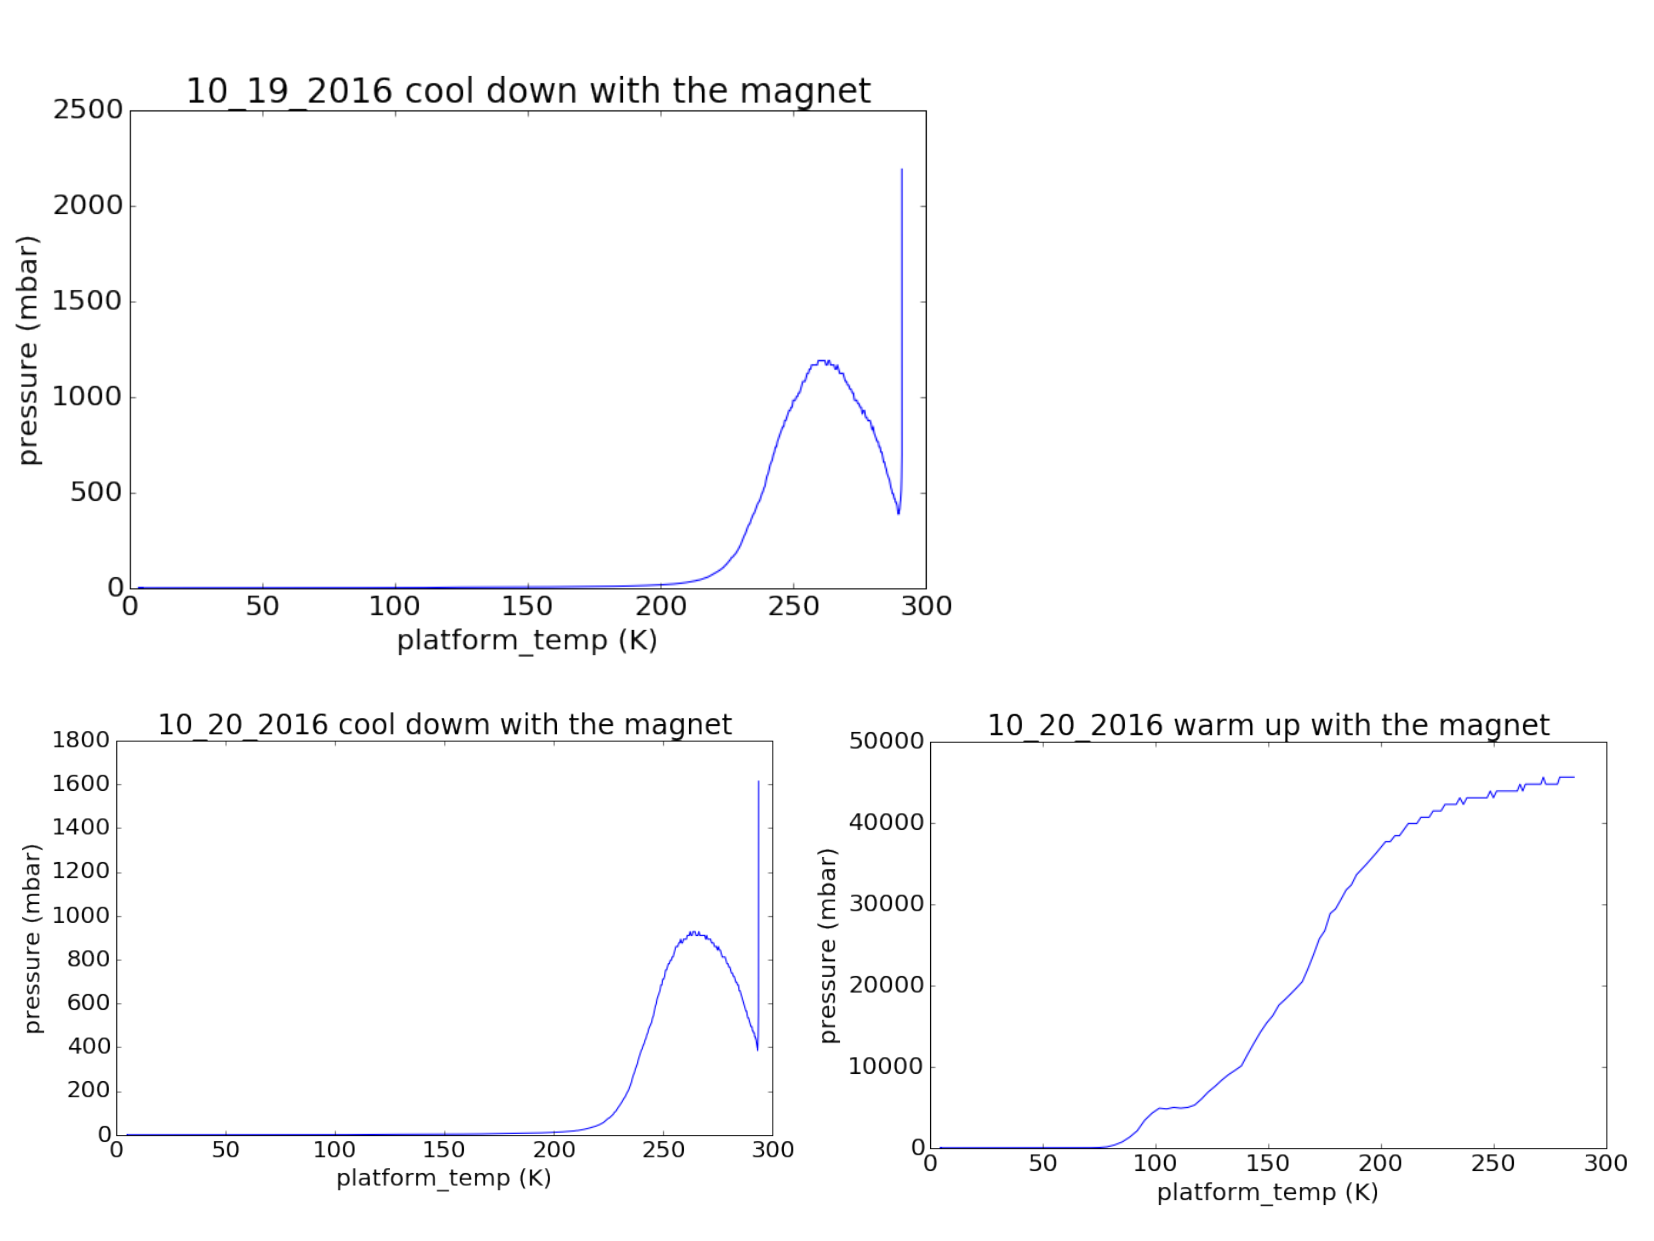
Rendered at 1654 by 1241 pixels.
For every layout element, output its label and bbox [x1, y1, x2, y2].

picture [810, 704, 1638, 1216]
picture [15, 704, 803, 1201]
picture [7, 66, 963, 667]
